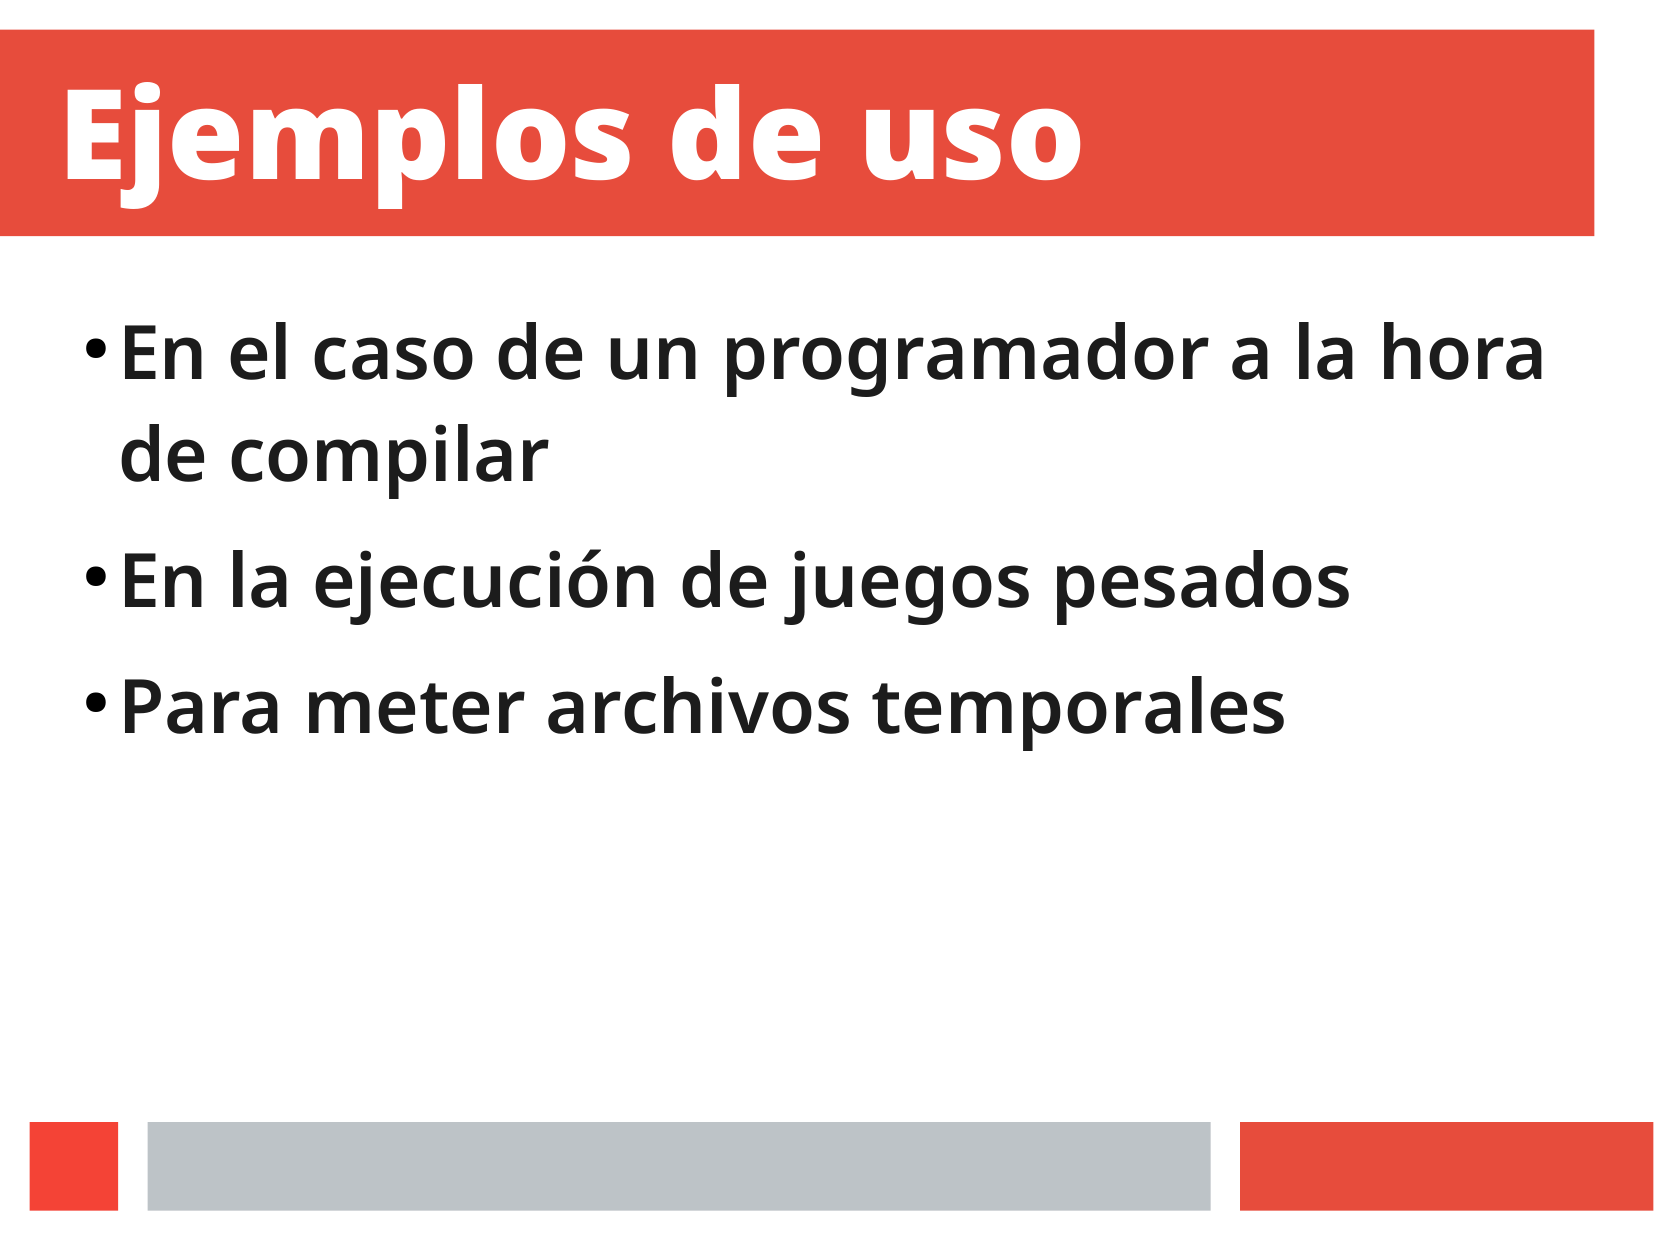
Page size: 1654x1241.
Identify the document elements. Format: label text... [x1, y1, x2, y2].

title Ejemplos de uso [59, 11, 1548, 217]
list En el caso de un programador a la hora de compilar En la ejecución de juegos pesados Para meter archivos temporales [82, 299, 1571, 1019]
